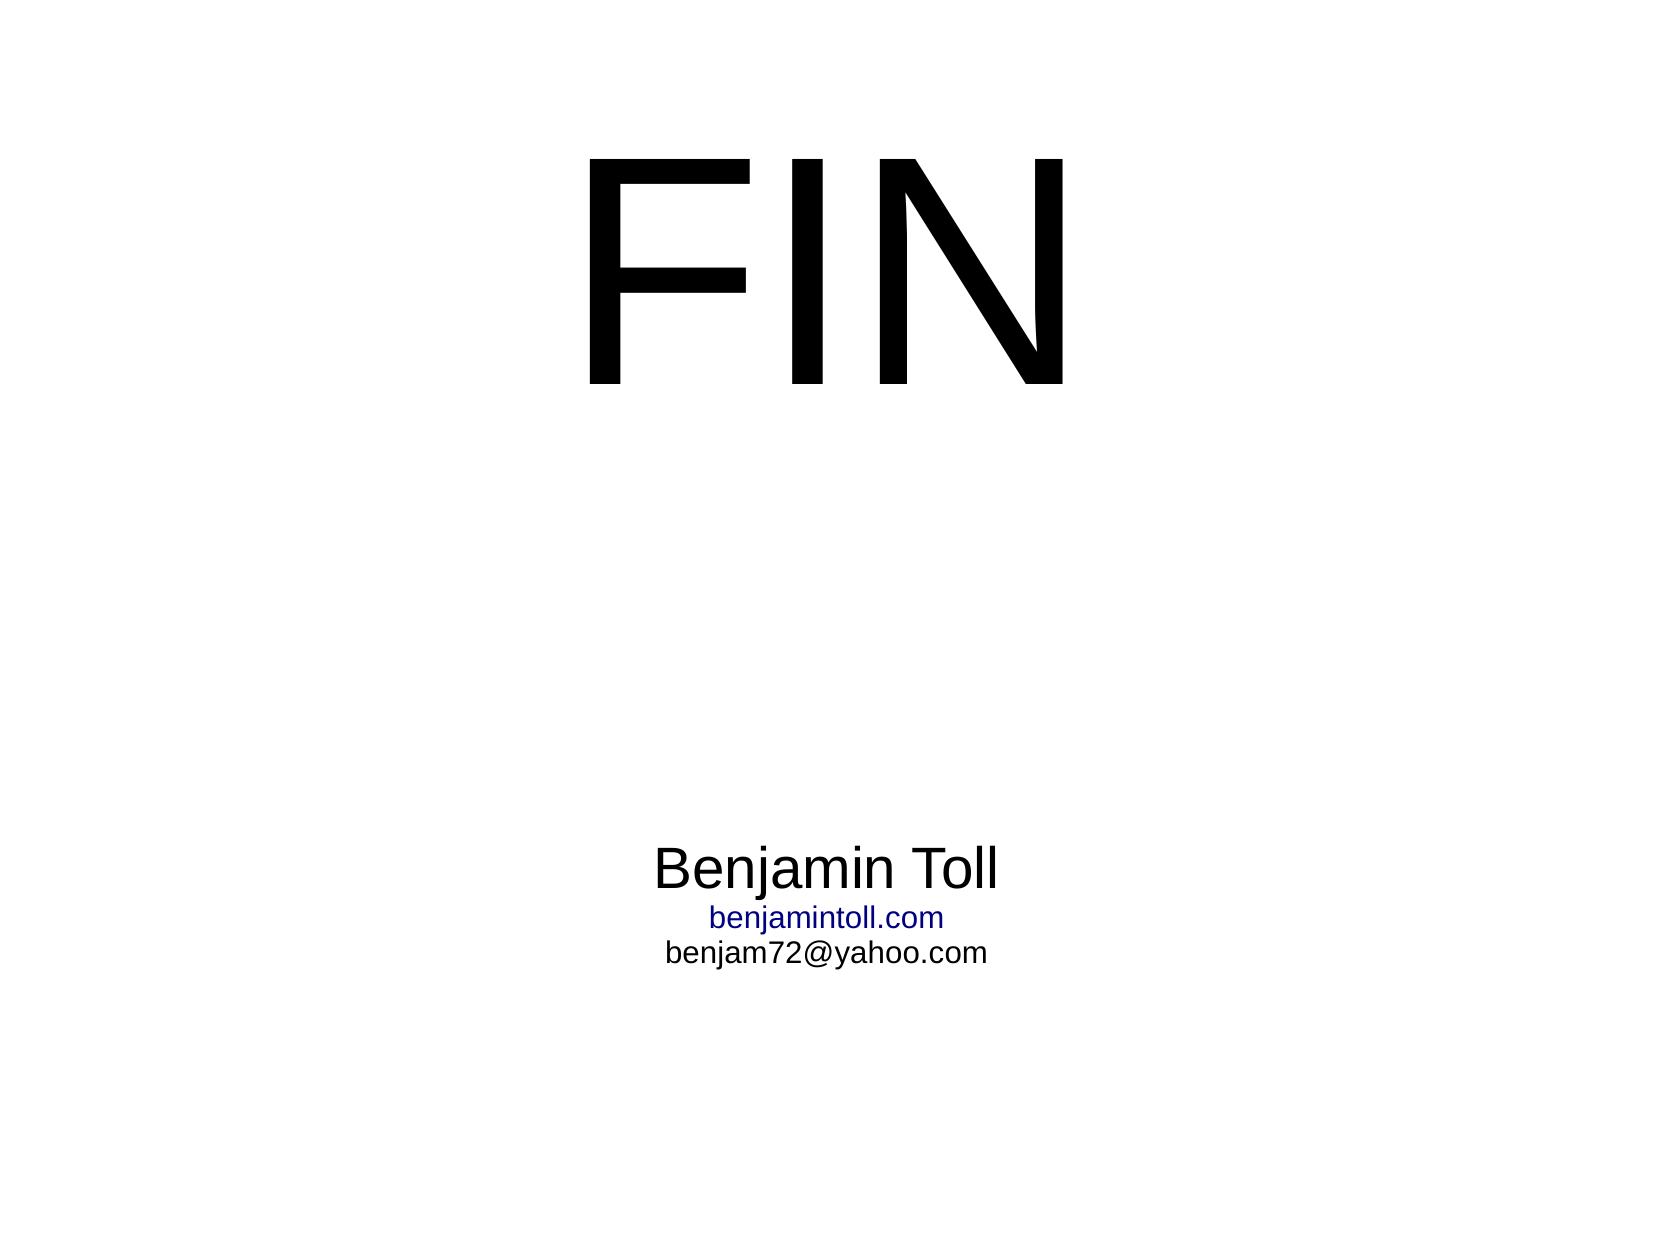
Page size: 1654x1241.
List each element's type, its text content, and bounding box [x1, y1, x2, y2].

subtitle FIN Benjamin Toll benjamintoll.com benjam72@yahoo.com [82, 49, 1571, 1010]
